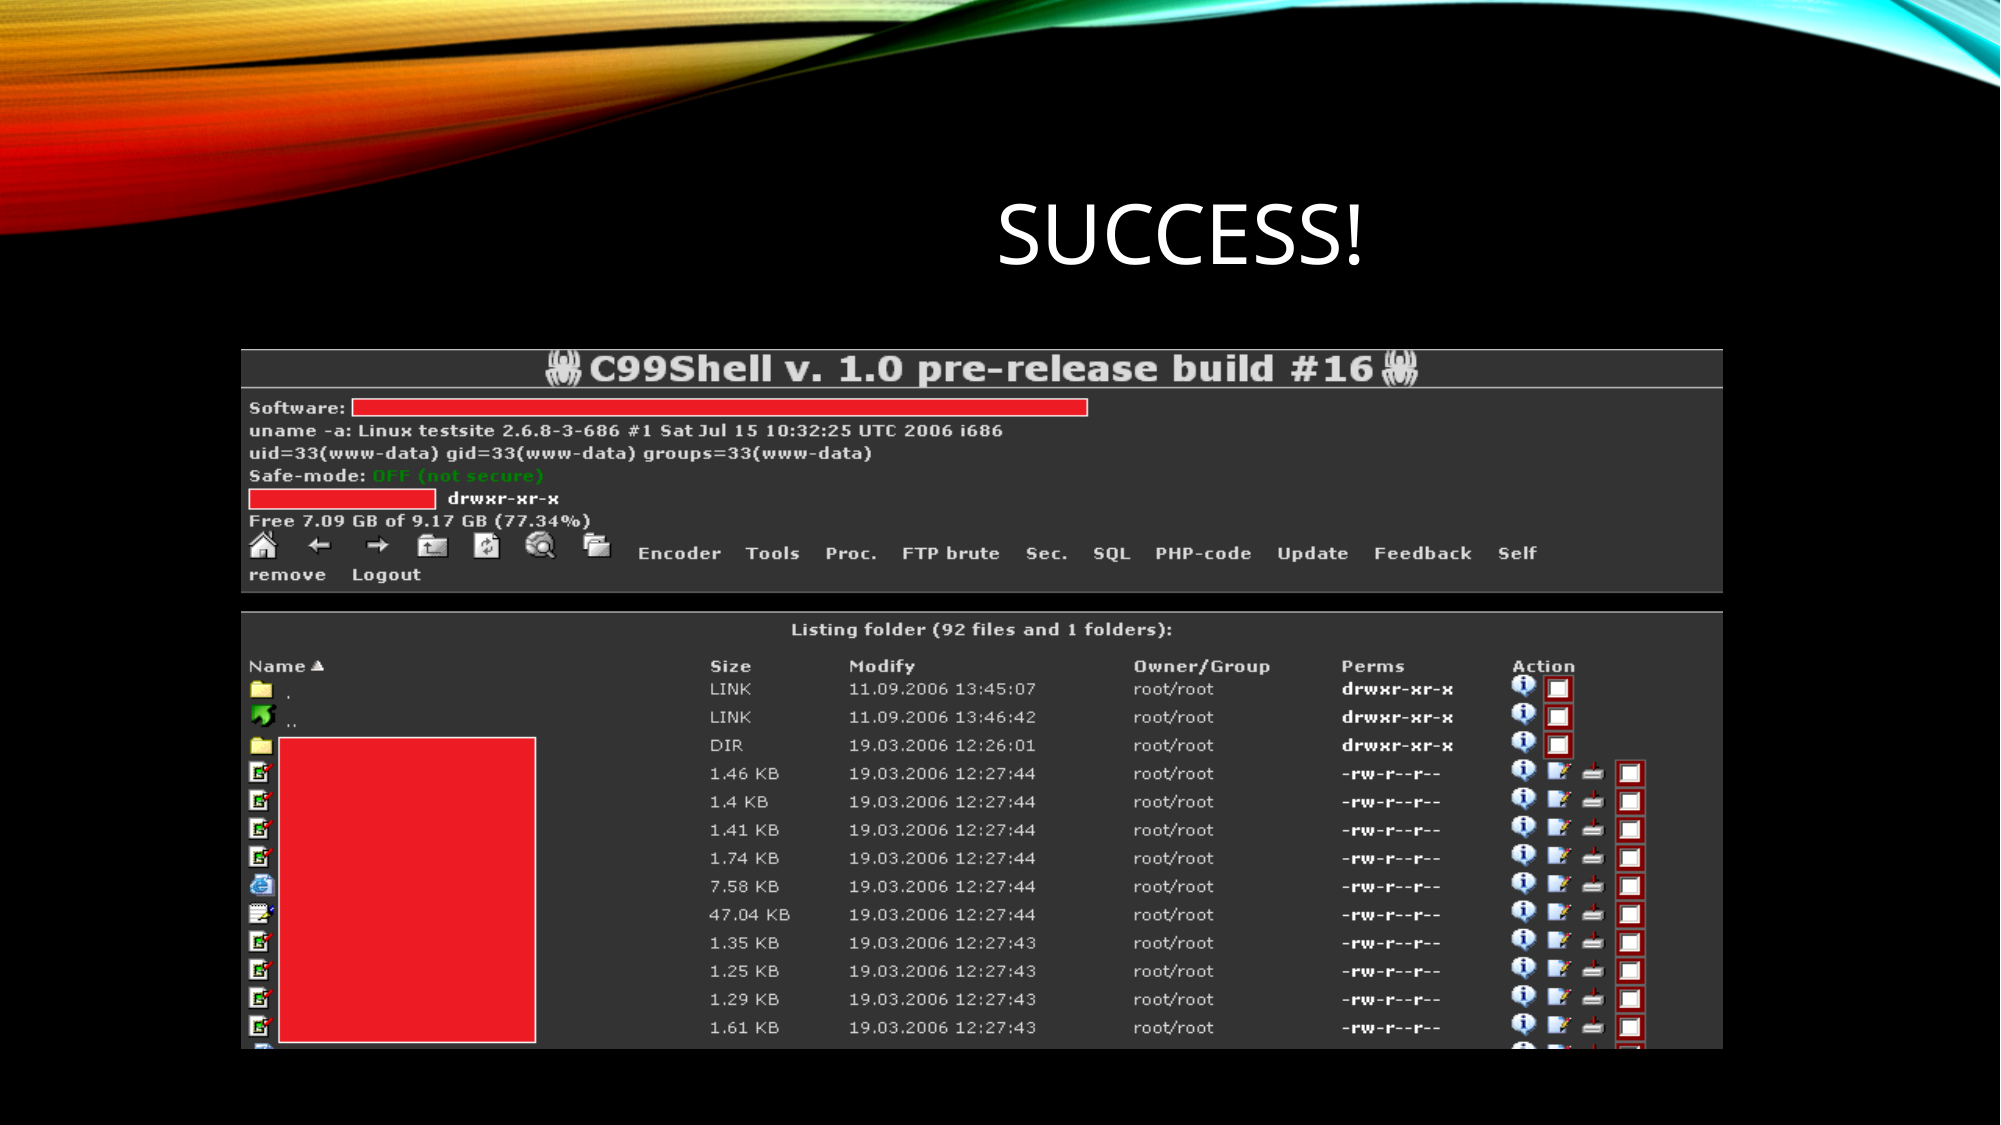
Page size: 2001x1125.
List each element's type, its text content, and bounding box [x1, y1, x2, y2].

title Success! [474, 125, 1888, 338]
picture [241, 349, 1723, 1049]
picture [0, 0, 2000, 237]
